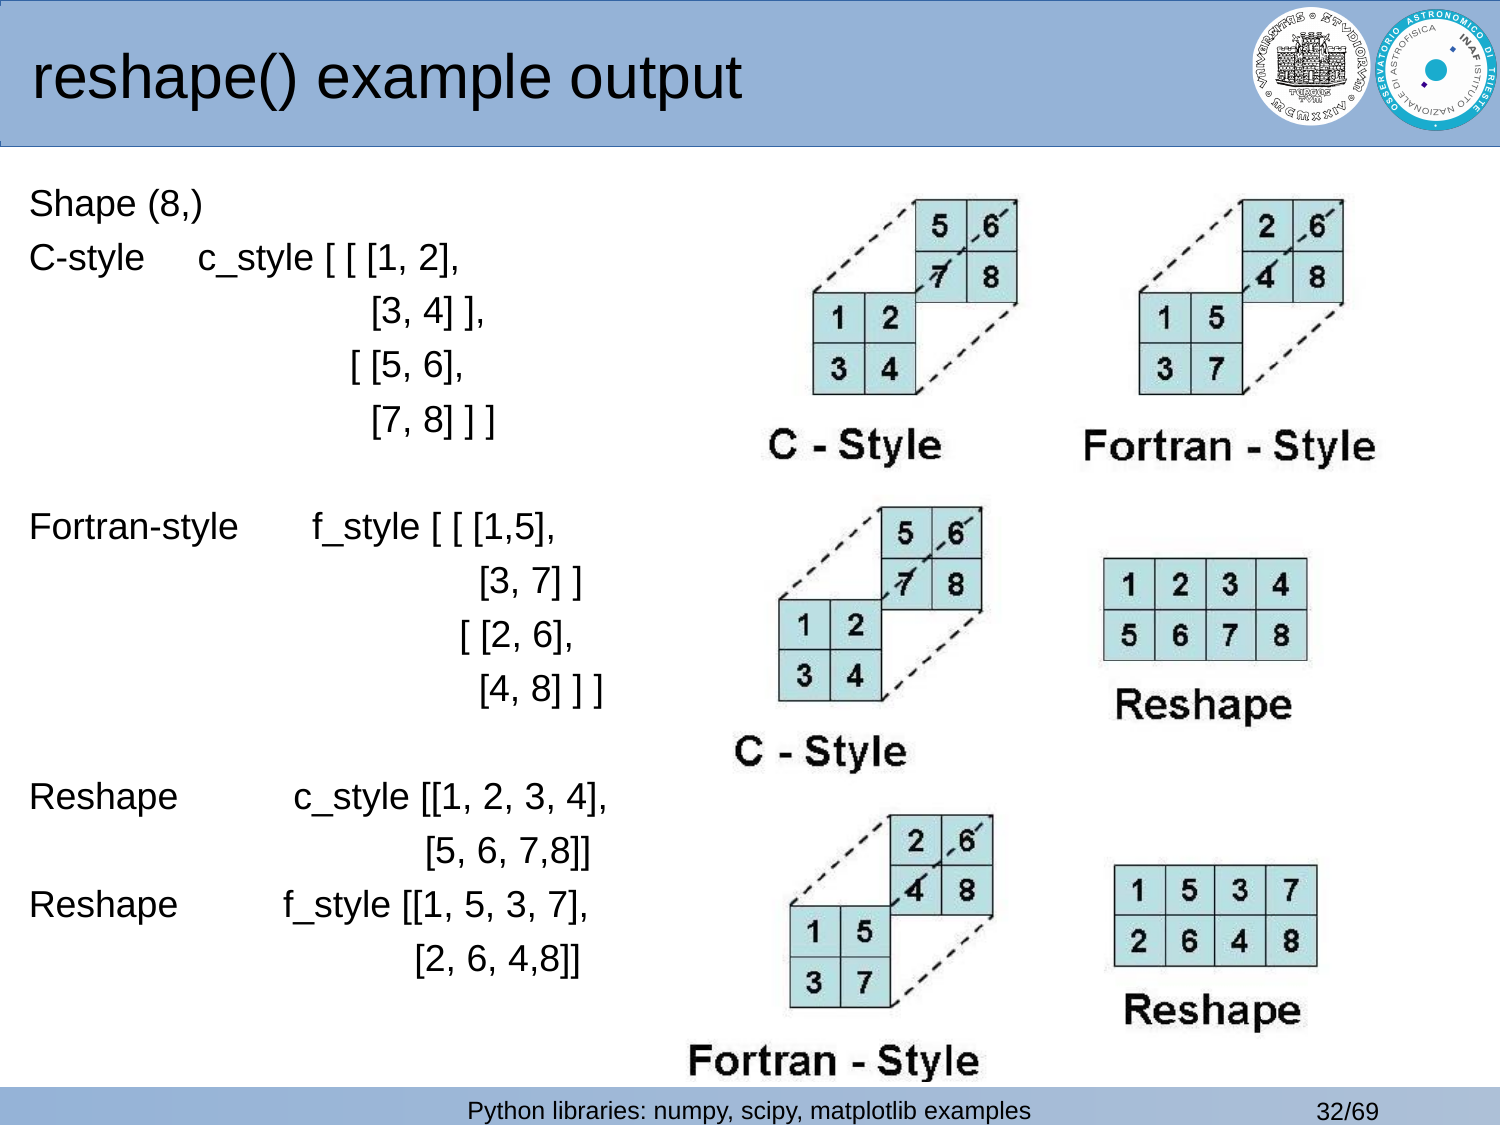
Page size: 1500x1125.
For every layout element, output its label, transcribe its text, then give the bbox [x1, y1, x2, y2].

picture [681, 193, 1386, 1082]
picture [1253, 0, 1500, 156]
list Shape (8,) C-style c_style [ [ [1, 2], [3, 4] ], [ [5, 6], [7, 8] ] ] Fortran-style f_style [ [ [1,5], [3, 7] ] [ [2, 6], [4, 8] ] ] Reshape c_style [[1, 2, 3, 4], [5, 6, 7,8]] Reshape f_style [[1, 5, 3, 7], [2, 6, 4,8]] [13, 170, 1500, 1072]
text_box reshape() example output [0, 5, 1253, 141]
